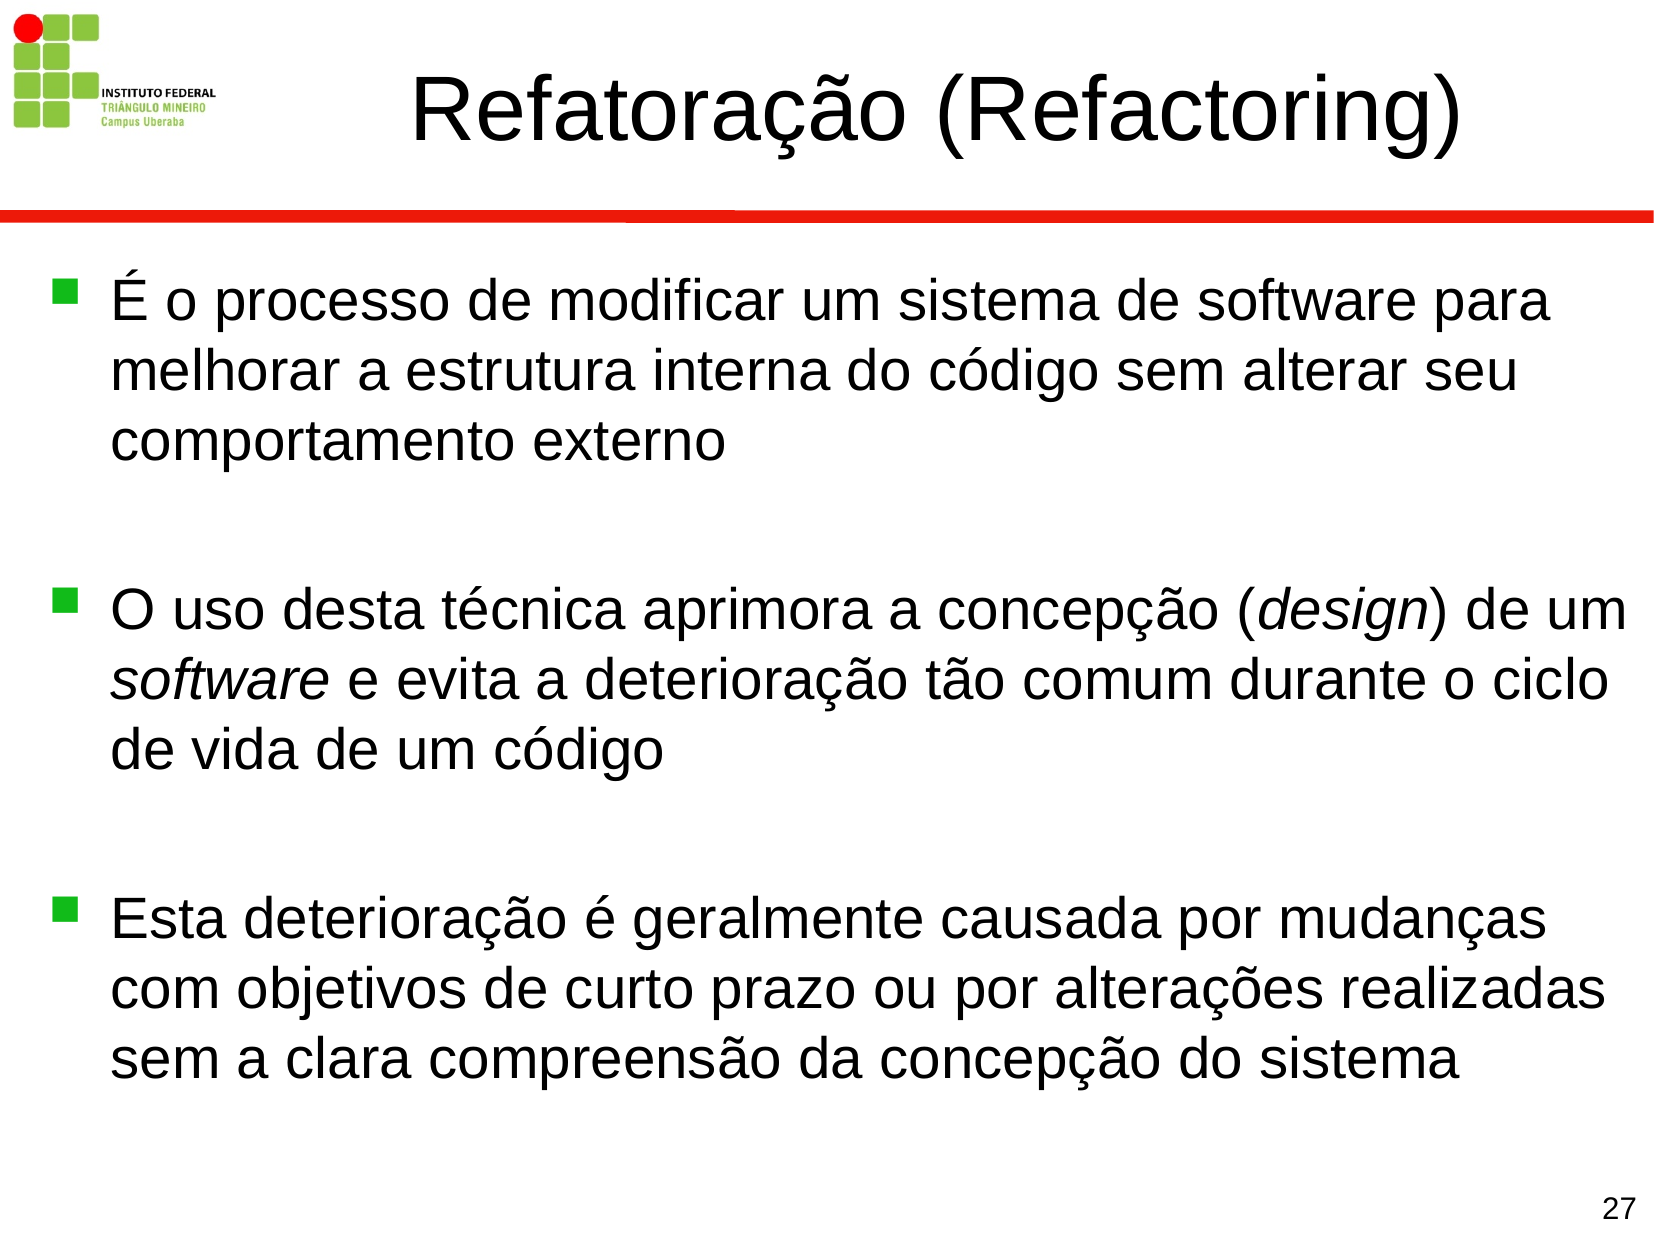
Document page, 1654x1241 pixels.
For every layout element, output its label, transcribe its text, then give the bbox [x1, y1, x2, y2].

text_box Refatoração (Refactoring) [253, 0, 1622, 207]
picture [0, 2, 228, 139]
text_box <number> [1185, 1179, 1654, 1220]
text_box É o processo de modificar um sistema de software para melhorar a estrutura interna do código sem alterar seu comportamento externo O uso desta técnica aprimora a concepção (design) de um software e evita a deterioração tão comum durante o ciclo de vida de um código Esta deterioração é geralmente causada por mudanças com objetivos de curto prazo ou por alterações realizadas sem a clara compreensão da concepção do sistema [32, 253, 1654, 1205]
